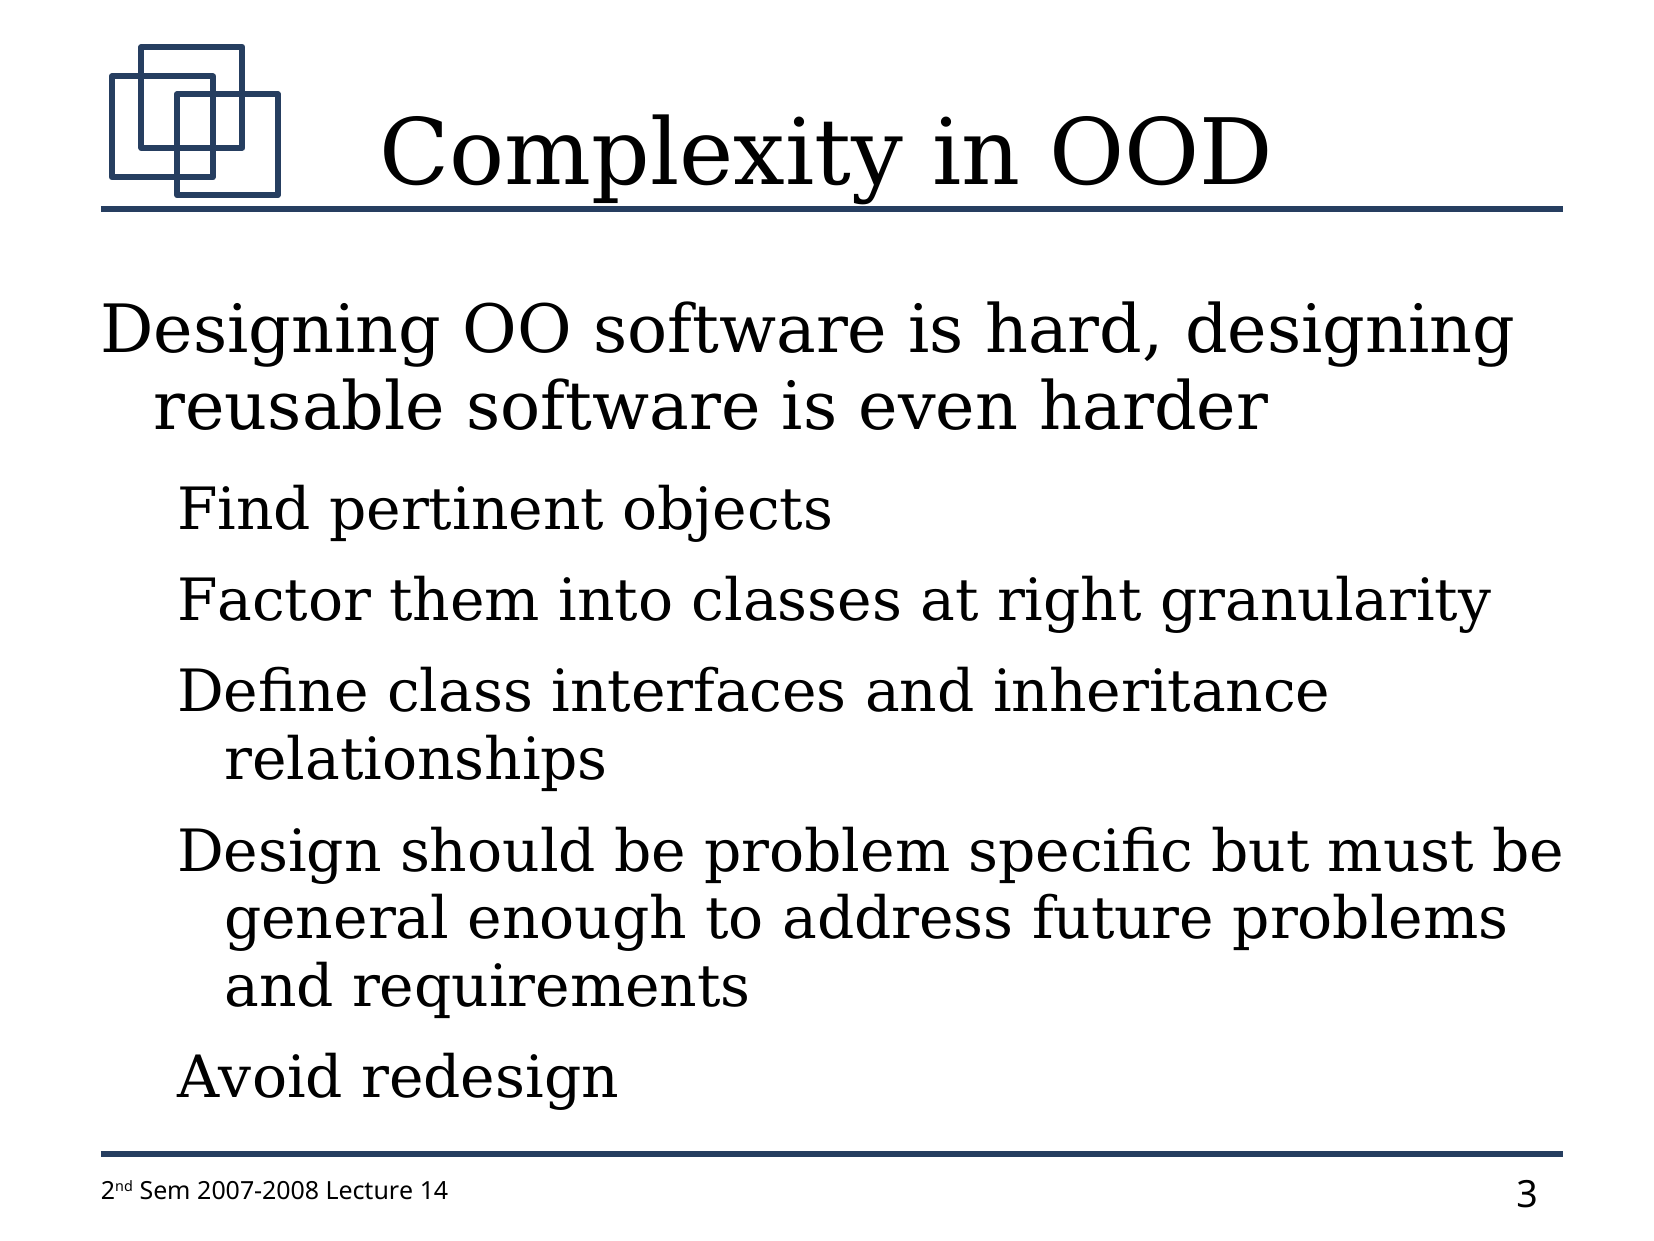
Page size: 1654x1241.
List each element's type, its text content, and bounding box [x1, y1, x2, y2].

title Complexity in OOD [82, 49, 1571, 257]
list Designing OO software is hard, designing reusable software is even harder Find pertinent objects Factor them into classes at right granularity Define class interfaces and inheritance relationships Design should be problem specific but must be general enough to address future problems and requirements Avoid redesign [82, 290, 1571, 1112]
